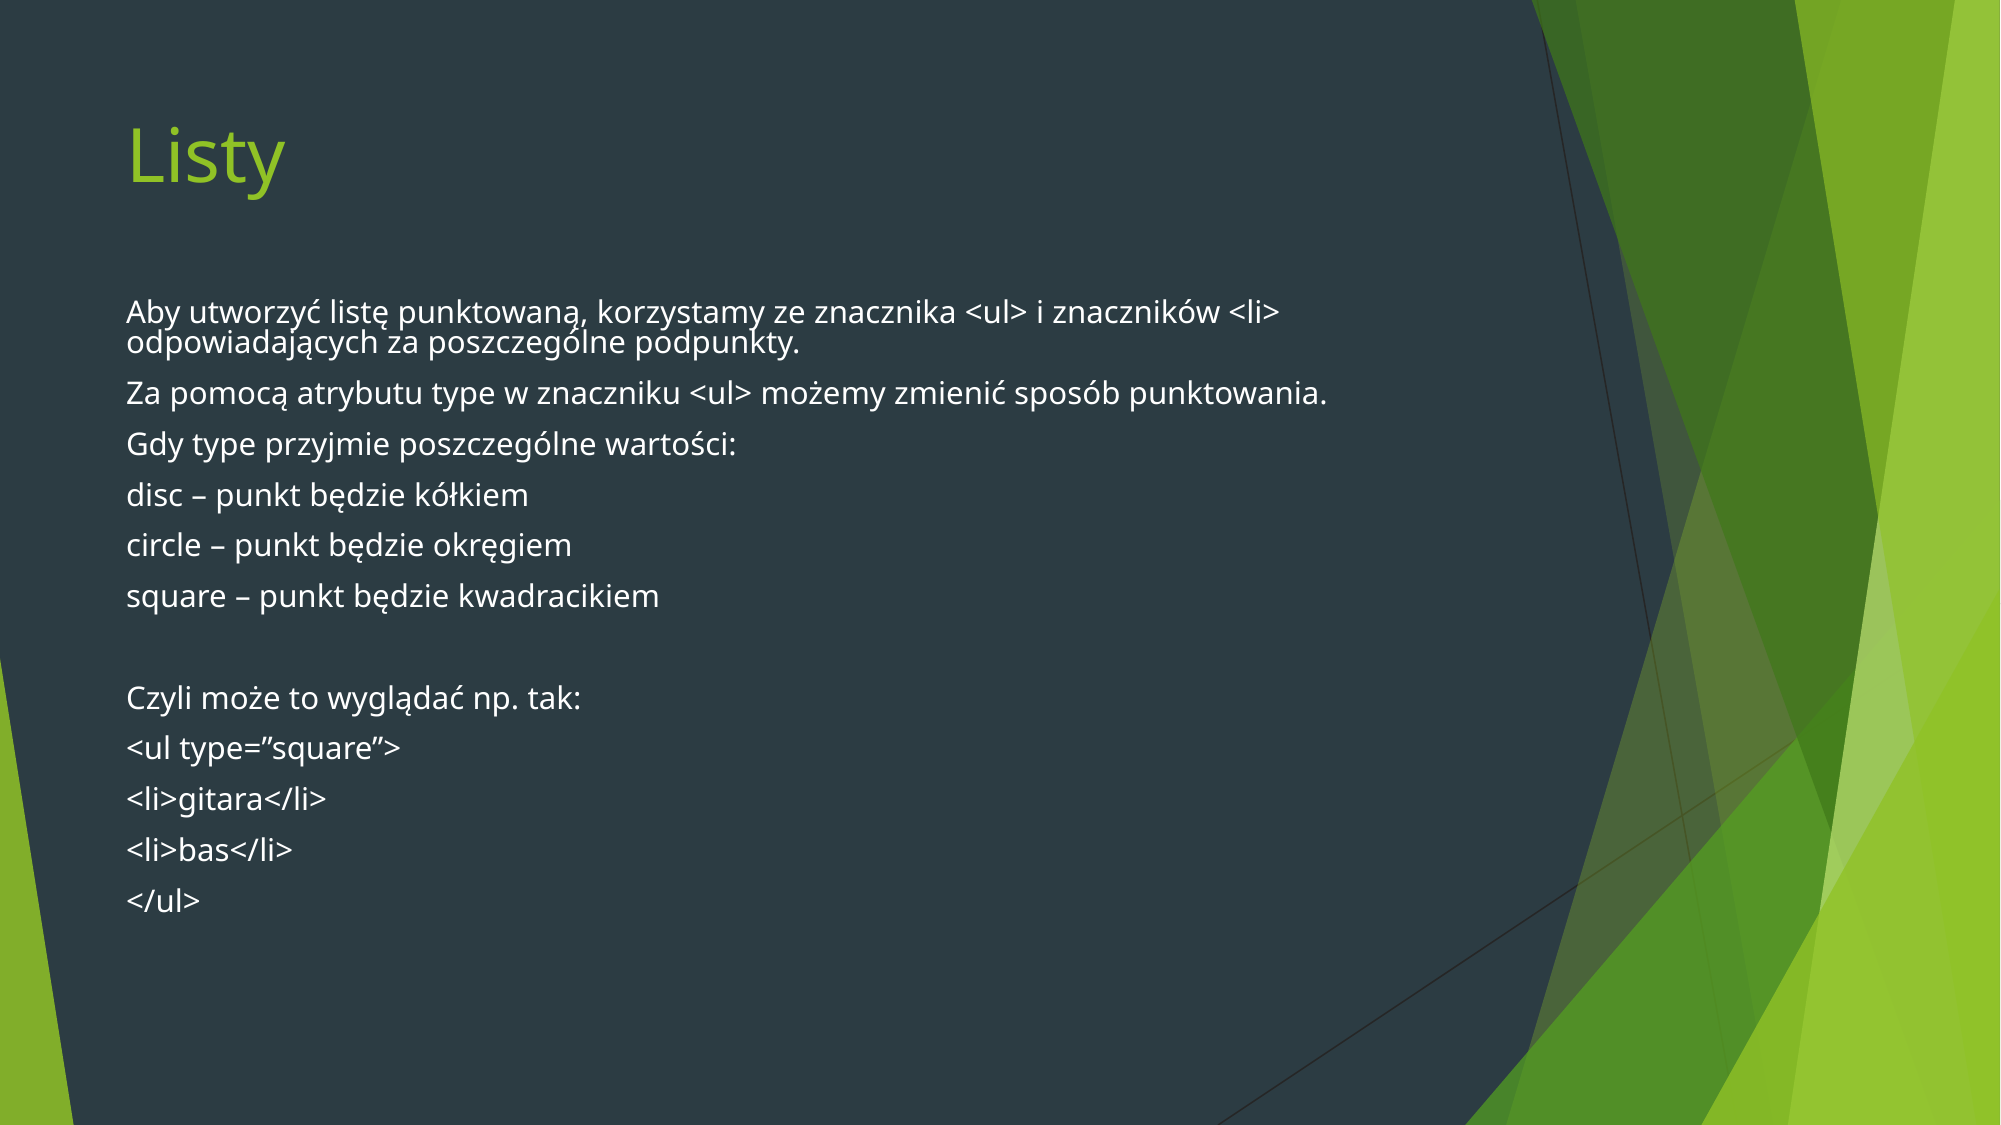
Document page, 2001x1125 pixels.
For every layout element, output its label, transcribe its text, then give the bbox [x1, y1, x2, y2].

list Aby utworzyć listę punktowaną, korzystamy ze znacznika <ul> i znaczników <li> odpowiadających za poszczególne podpunkty. Za pomocą atrybutu type w znaczniku <ul> możemy zmienić sposób punktowania. Gdy type przyjmie poszczególne wartości: disc – punkt będzie kółkiem circle – punkt będzie okręgiem square – punkt będzie kwadracikiem Czyli może to wyglądać np. tak: <ul type=”square”> <li>gitara</li> <li>bas</li> </ul> [111, 292, 1522, 929]
title Listy [111, 99, 1522, 292]
